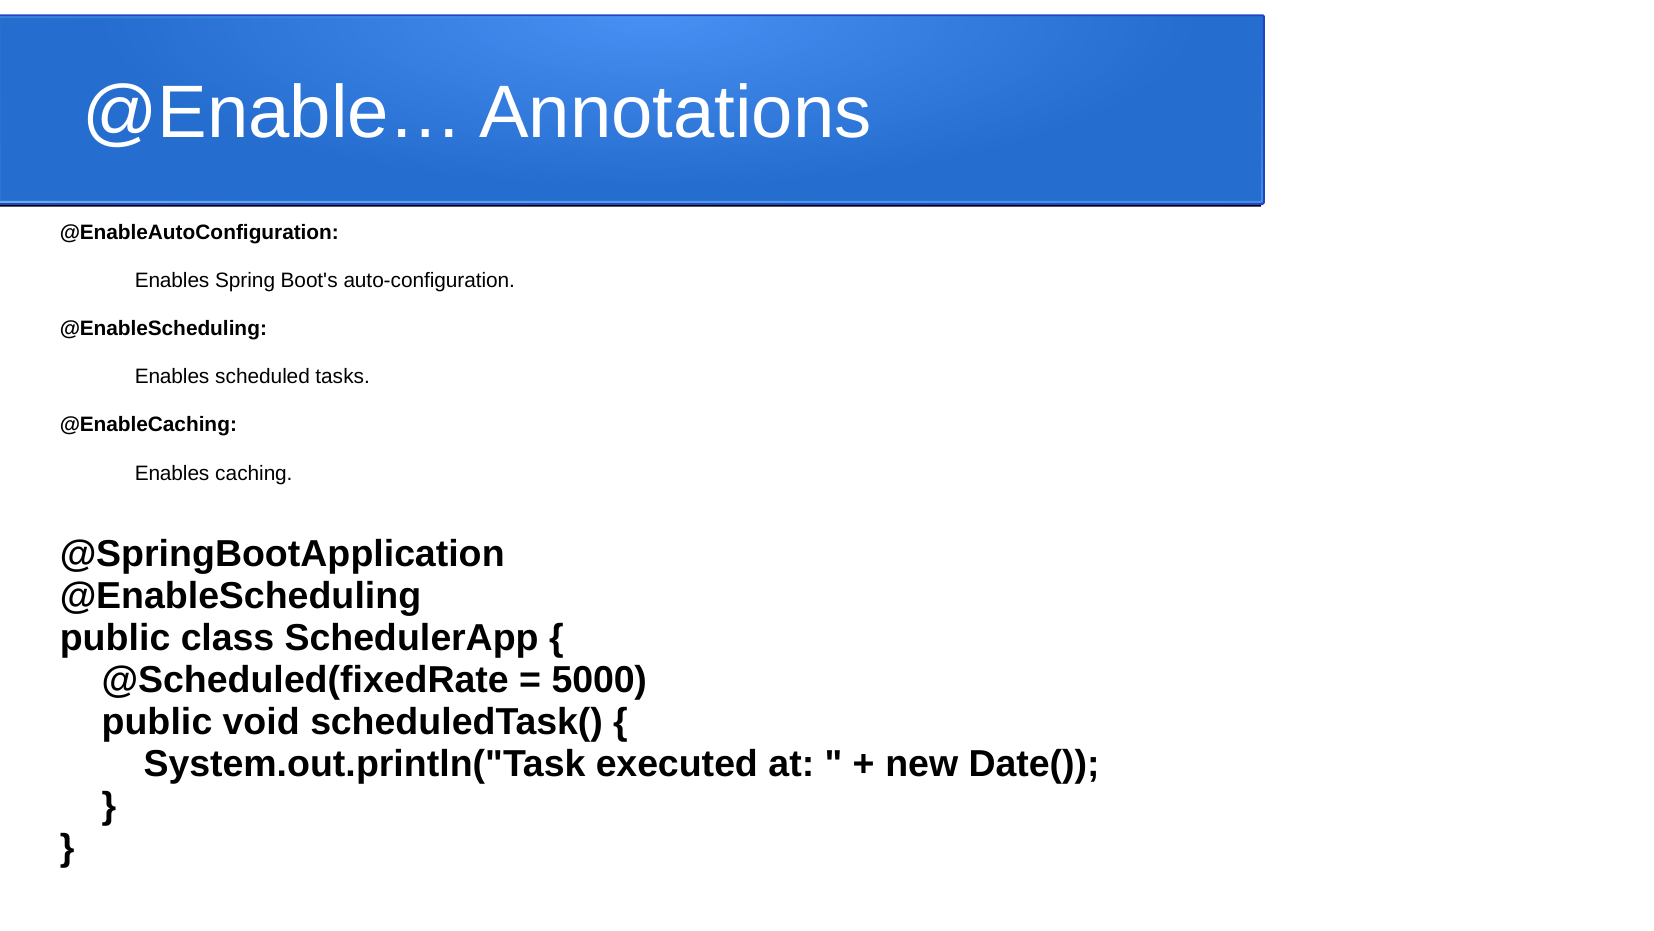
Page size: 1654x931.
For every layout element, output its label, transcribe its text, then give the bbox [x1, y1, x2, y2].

title @Enable… Annotations [82, 35, 1235, 189]
text_box @SpringBootApplication @EnableScheduling public class SchedulerApp { @Scheduled(fixedRate = 5000) public void scheduledTask() { System.out.println("Task executed at: " + new Date()); } } [45, 525, 1116, 876]
text_box @EnableAutoConfiguration: Enables Spring Boot's auto-configuration. @EnableScheduling: Enables scheduled tasks. @EnableCaching: Enables caching. [45, 213, 1005, 525]
